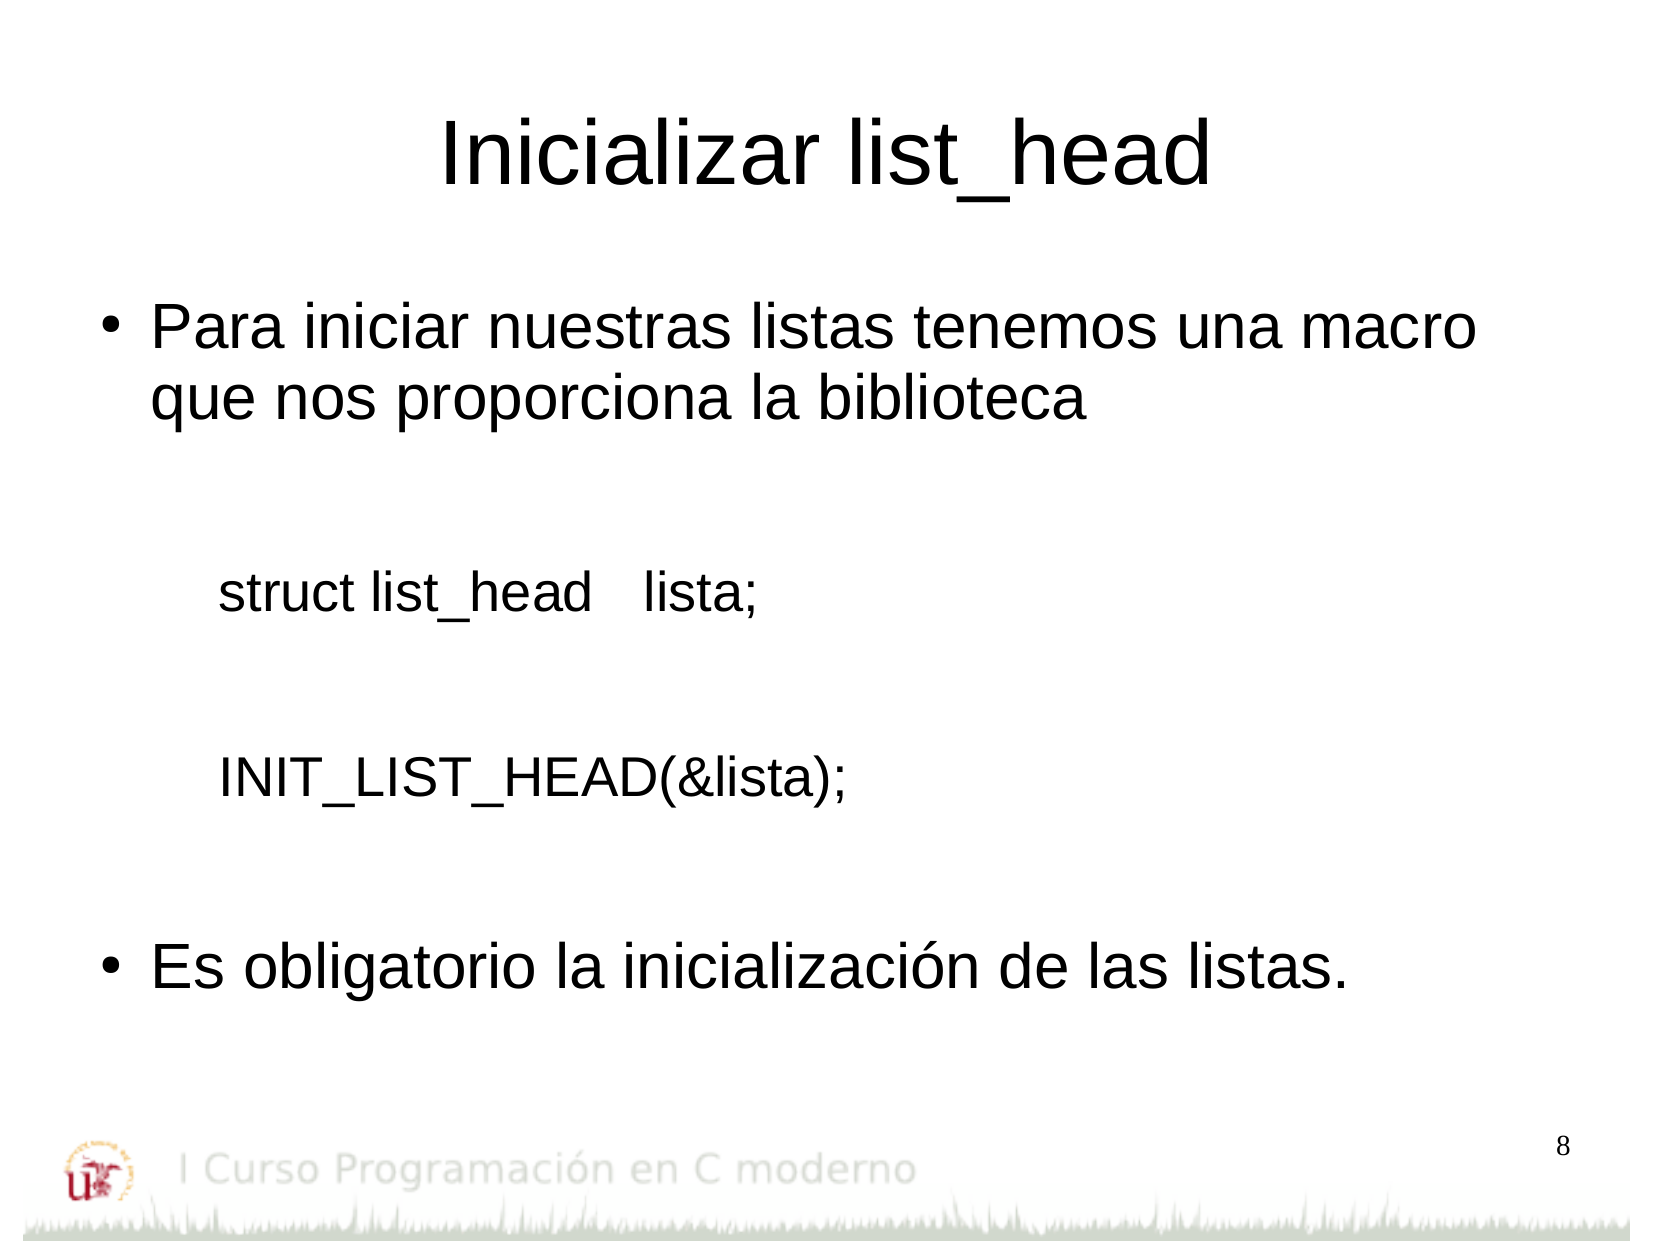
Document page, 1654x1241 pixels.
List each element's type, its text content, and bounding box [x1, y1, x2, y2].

title Inicializar list_head [82, 49, 1571, 257]
list Para iniciar nuestras listas tenemos una macro que nos proporciona la biblioteca struct list_head lista; INIT_LIST_HEAD(&lista); Es obligatorio la inicialización de las listas. [82, 290, 1538, 1010]
picture [23, 1136, 1630, 1241]
